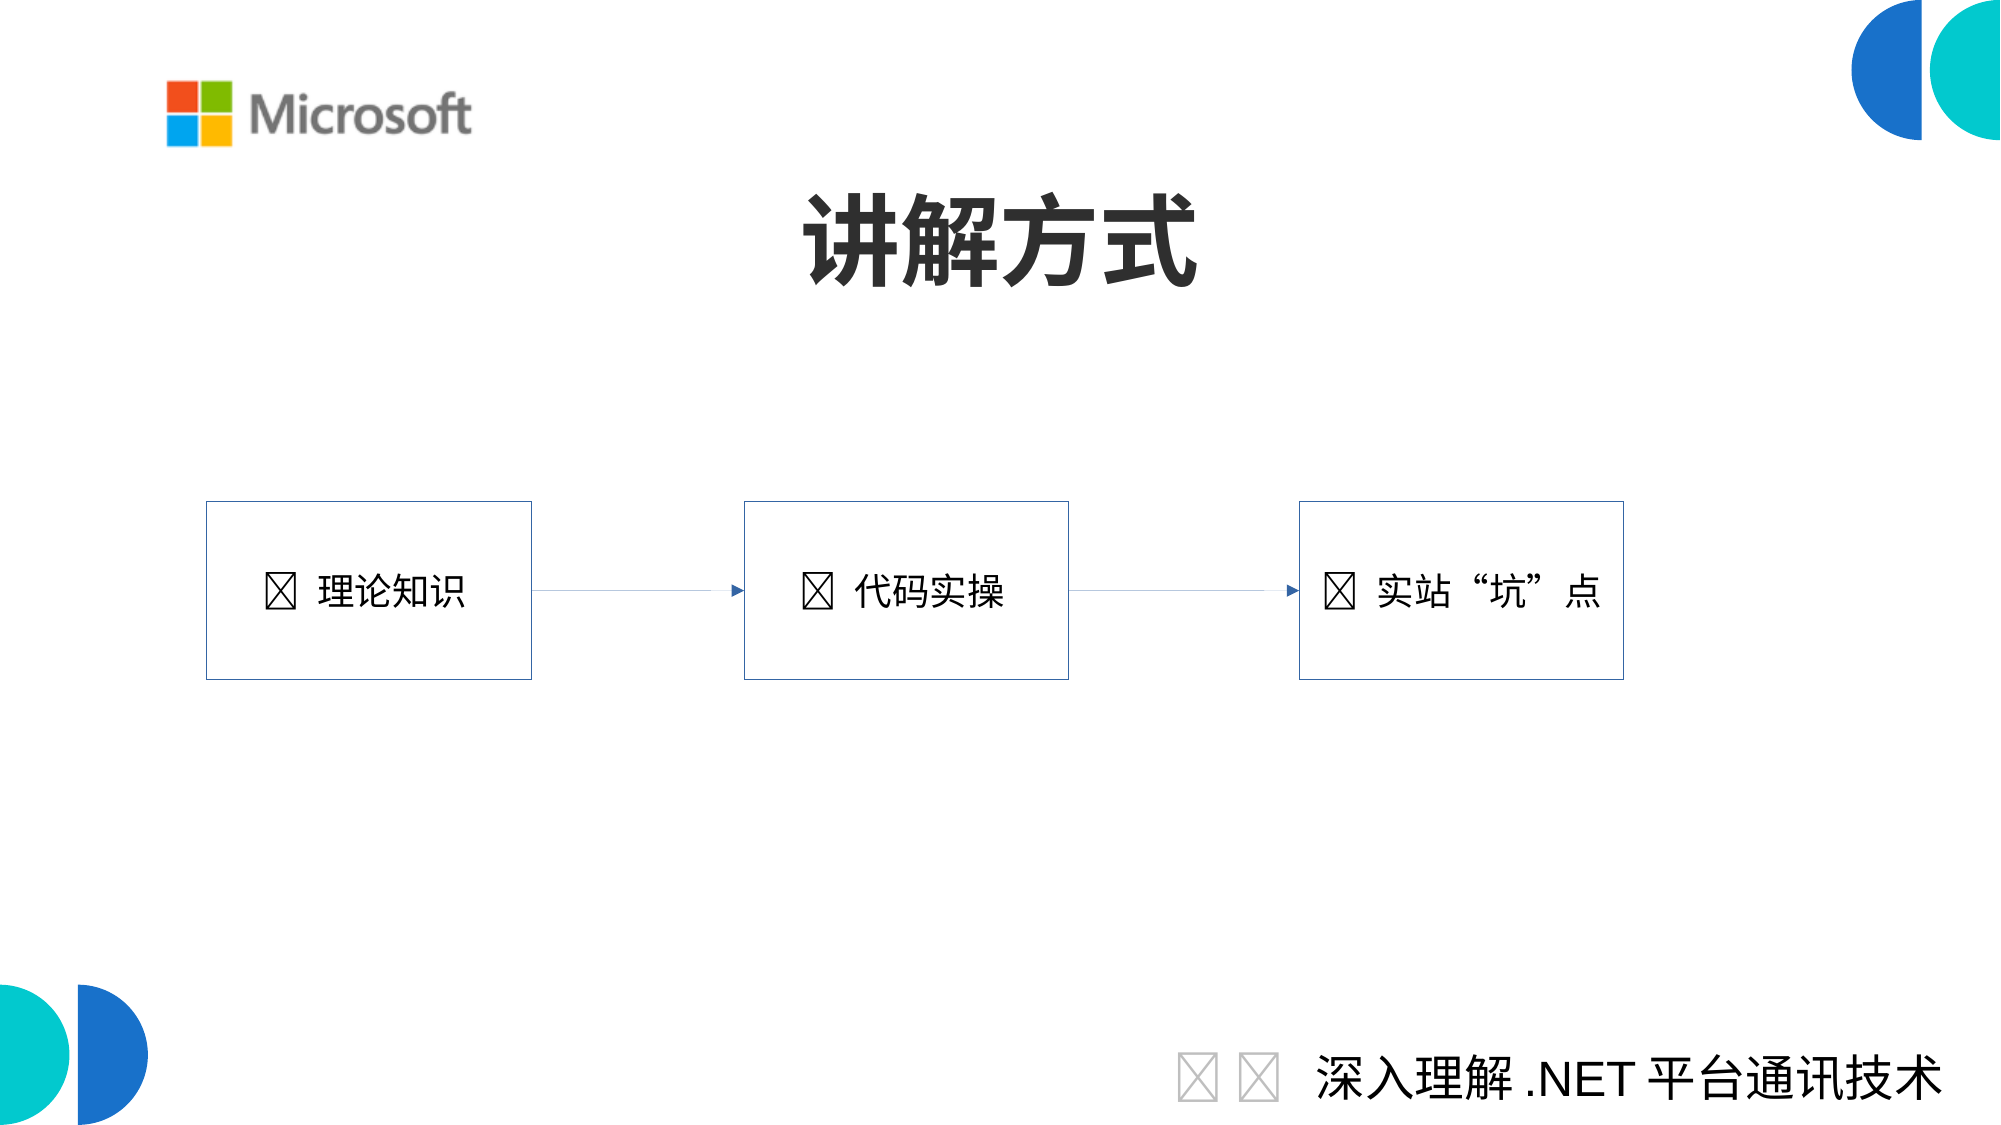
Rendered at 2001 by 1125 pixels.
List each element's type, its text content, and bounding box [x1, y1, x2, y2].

title 讲解方式 [138, 145, 1862, 332]
subtitle 🚀 🚀 深入理解.NET平台通讯技术 [1173, 1046, 1952, 1107]
text_box 🚀 理论知识 [206, 501, 532, 680]
text_box 🚀 代码实操 [744, 501, 1069, 680]
text_box 🚀 实站“坑”点 [1299, 501, 1624, 680]
picture [85, 41, 552, 189]
